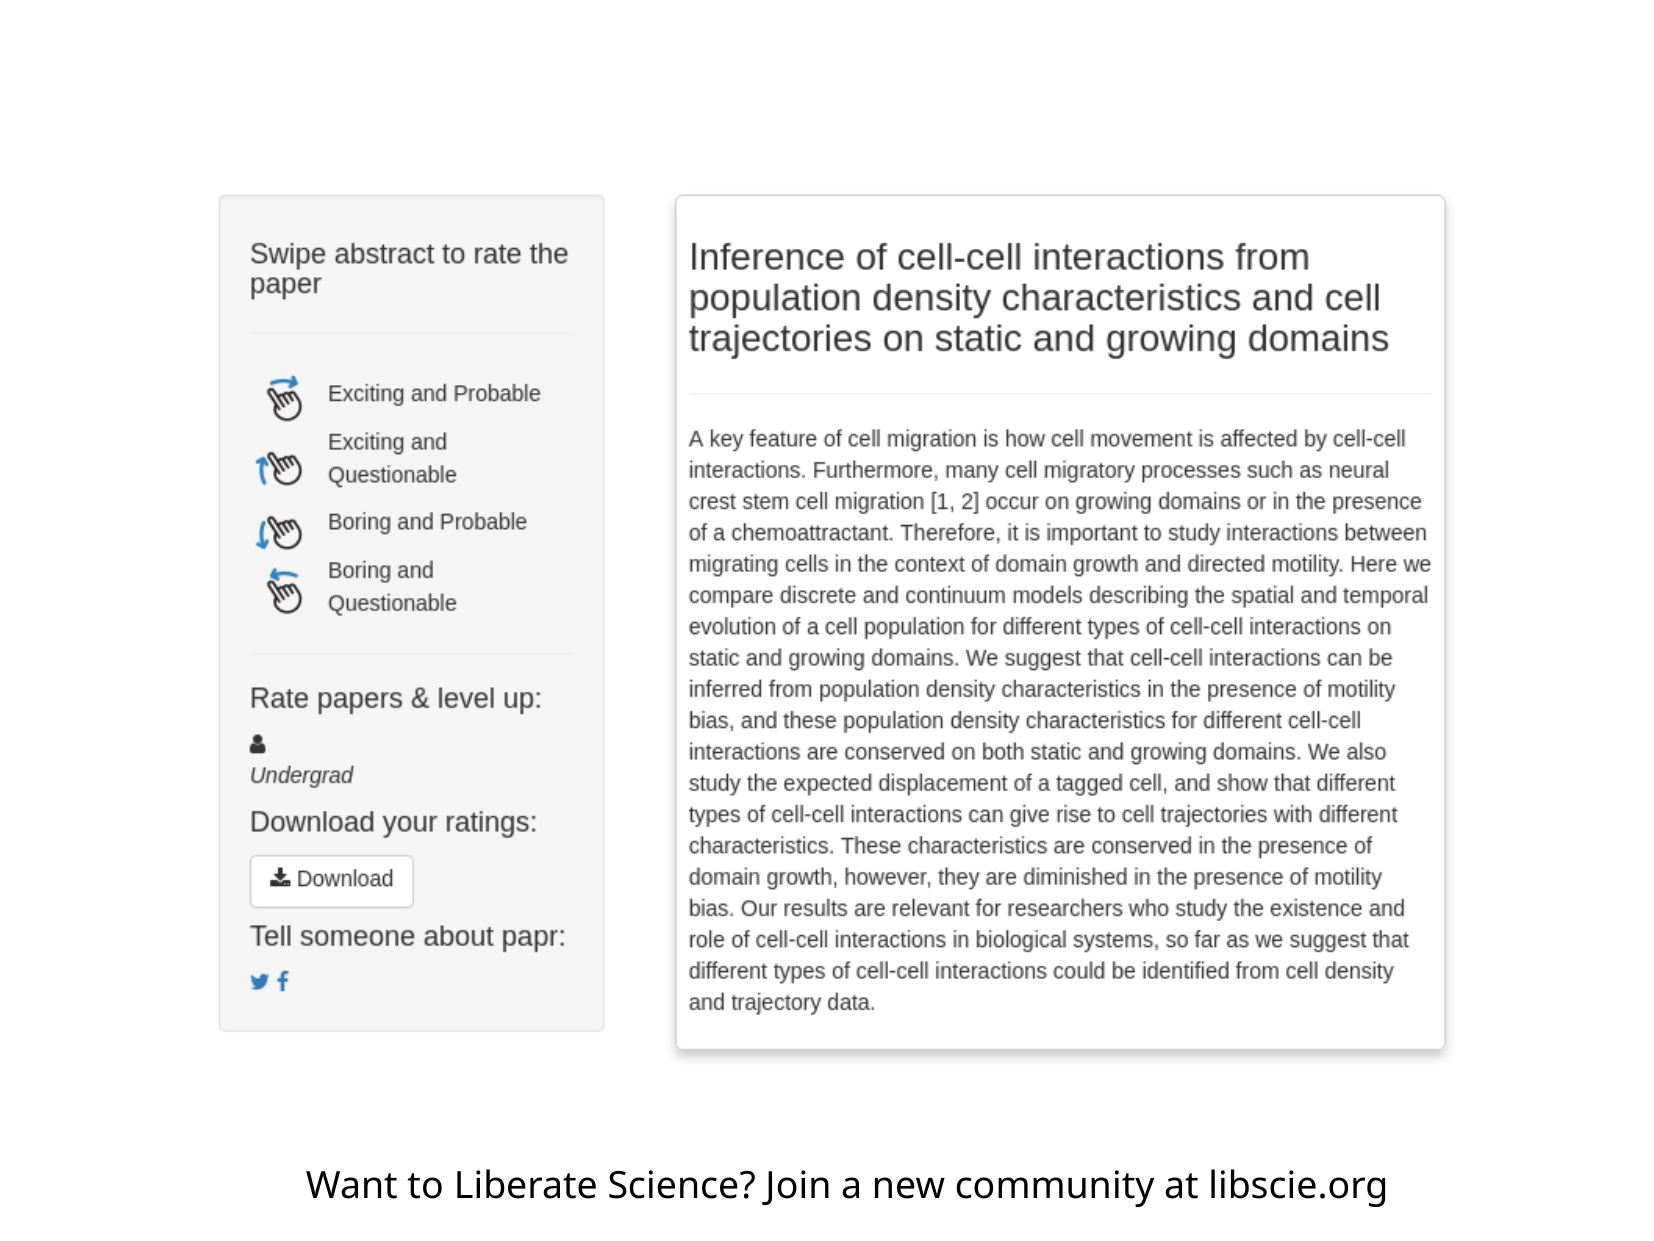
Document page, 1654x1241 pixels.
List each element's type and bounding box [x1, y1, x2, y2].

picture [186, 176, 1468, 1065]
